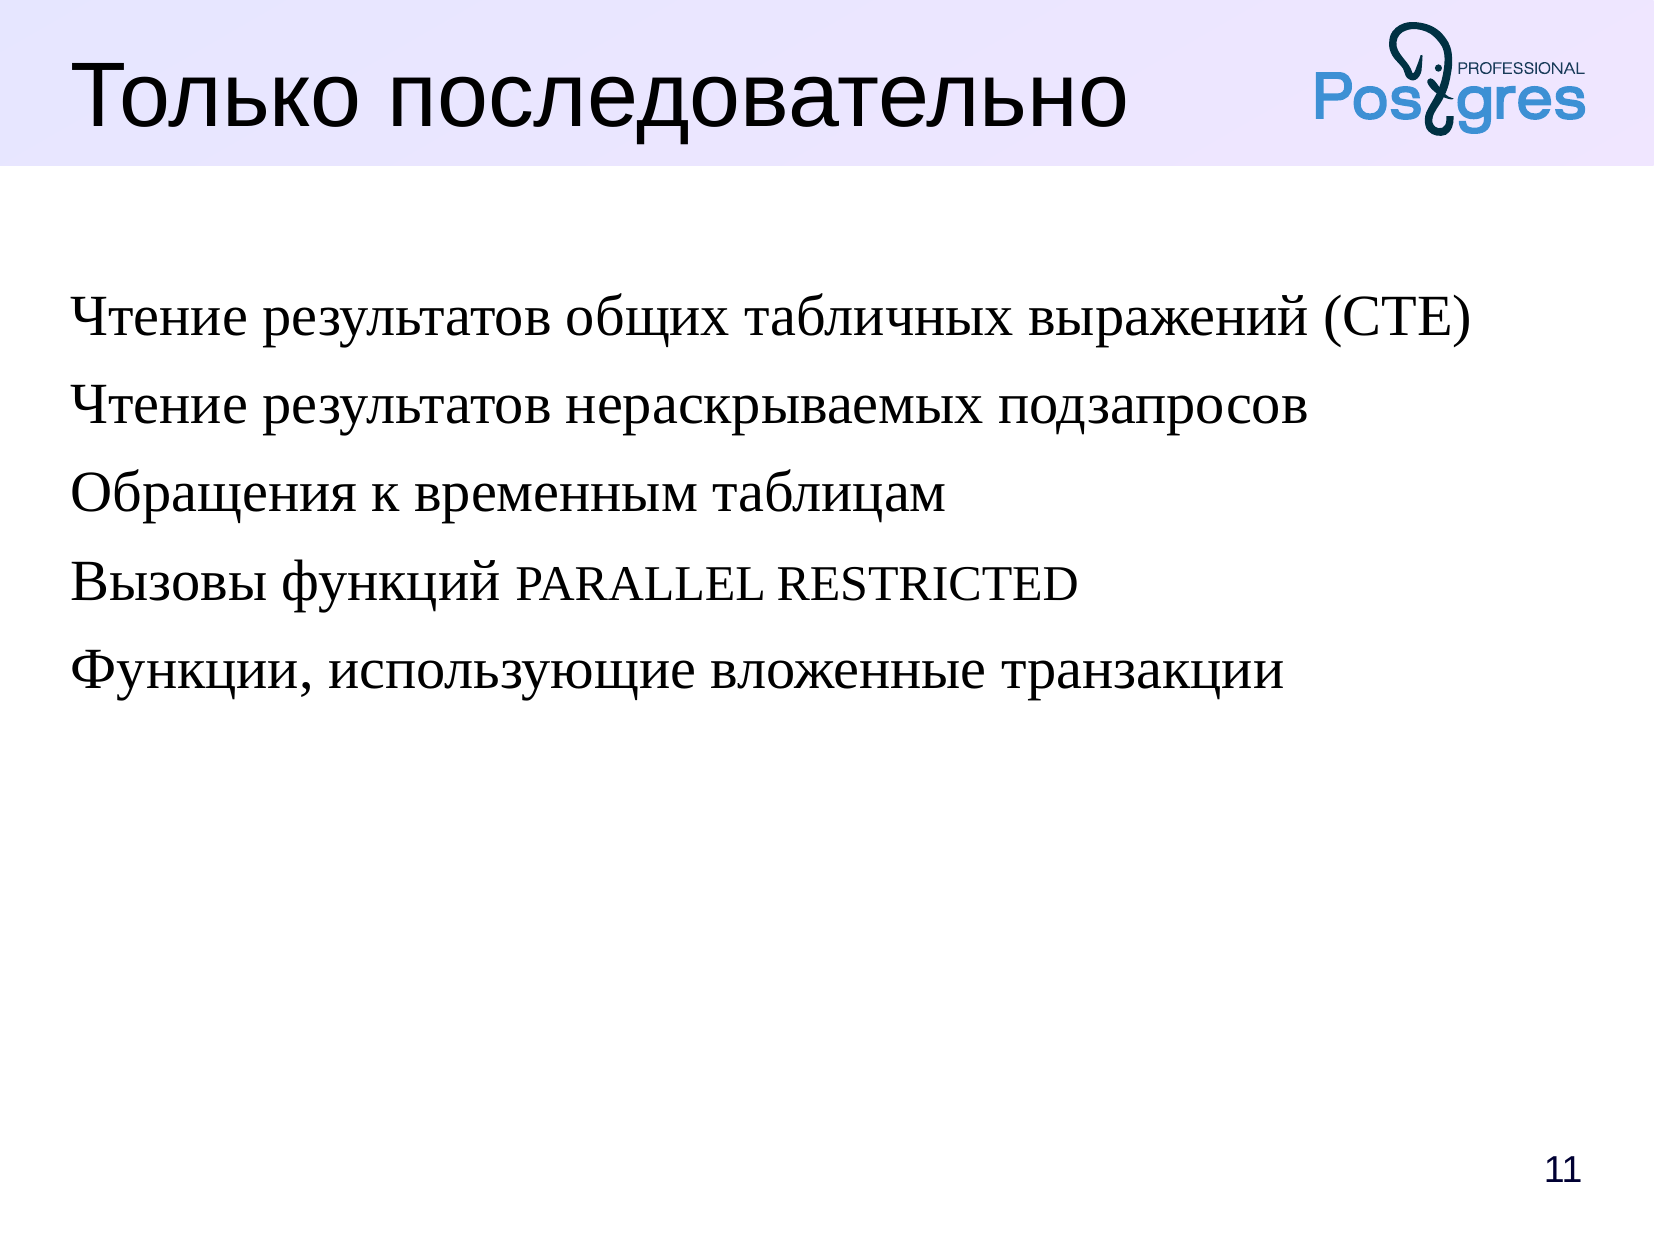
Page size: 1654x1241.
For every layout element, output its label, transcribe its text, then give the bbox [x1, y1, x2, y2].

title Только последовательно [70, 43, 1276, 147]
list Чтение результатов общих табличных выражений (CTE) Чтение результатов нераскрываемых подзапросов Обращения к временным таблицам Вызовы функций PARALLEL RESTRICTED Функции, использующие вложенные транзакции [70, 283, 1583, 1141]
